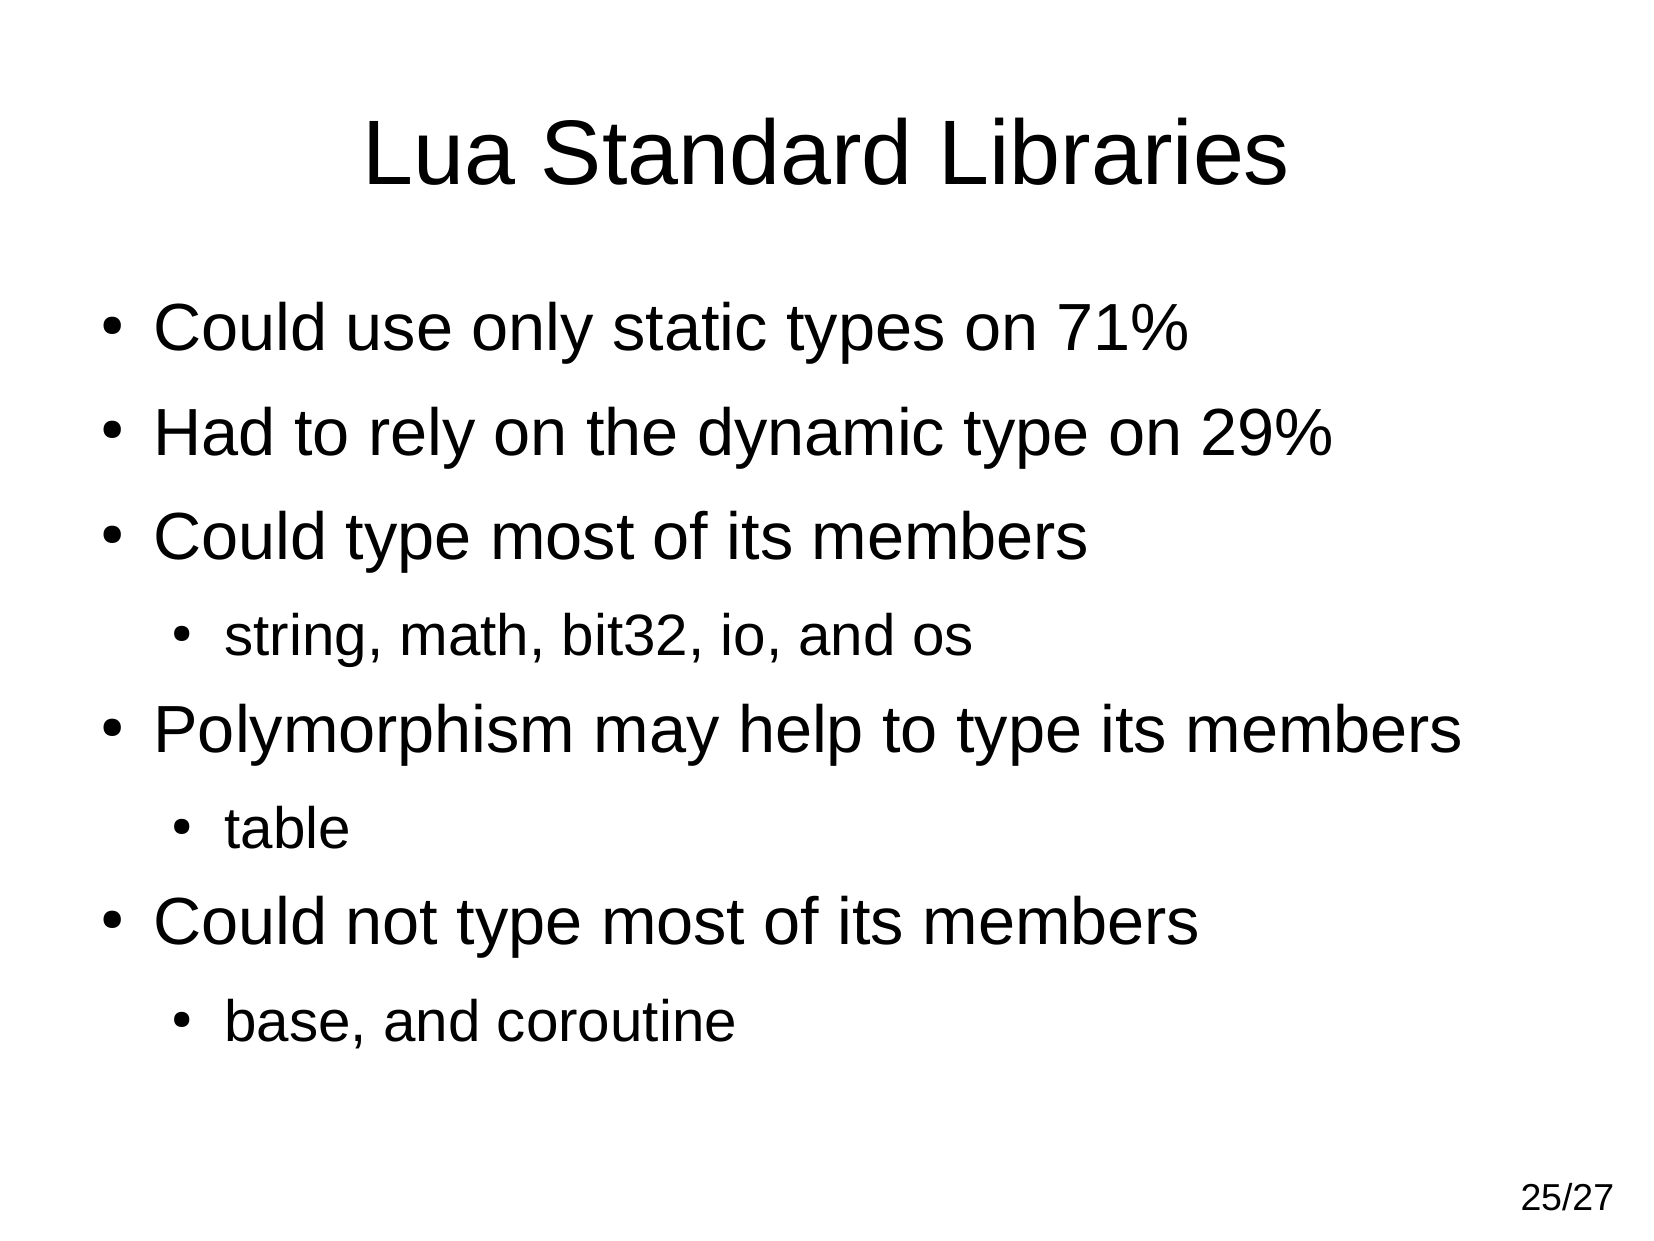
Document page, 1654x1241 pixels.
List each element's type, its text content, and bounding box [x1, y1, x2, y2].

list Could use only static types on 71% Had to rely on the dynamic type on 29% Could type most of its members string, math, bit32, io, and os Polymorphism may help to type its members table Could not type most of its members base, and coroutine [82, 290, 1571, 1109]
text_box 25/27 [1495, 1168, 1630, 1239]
title Lua Standard Libraries [82, 49, 1571, 257]
